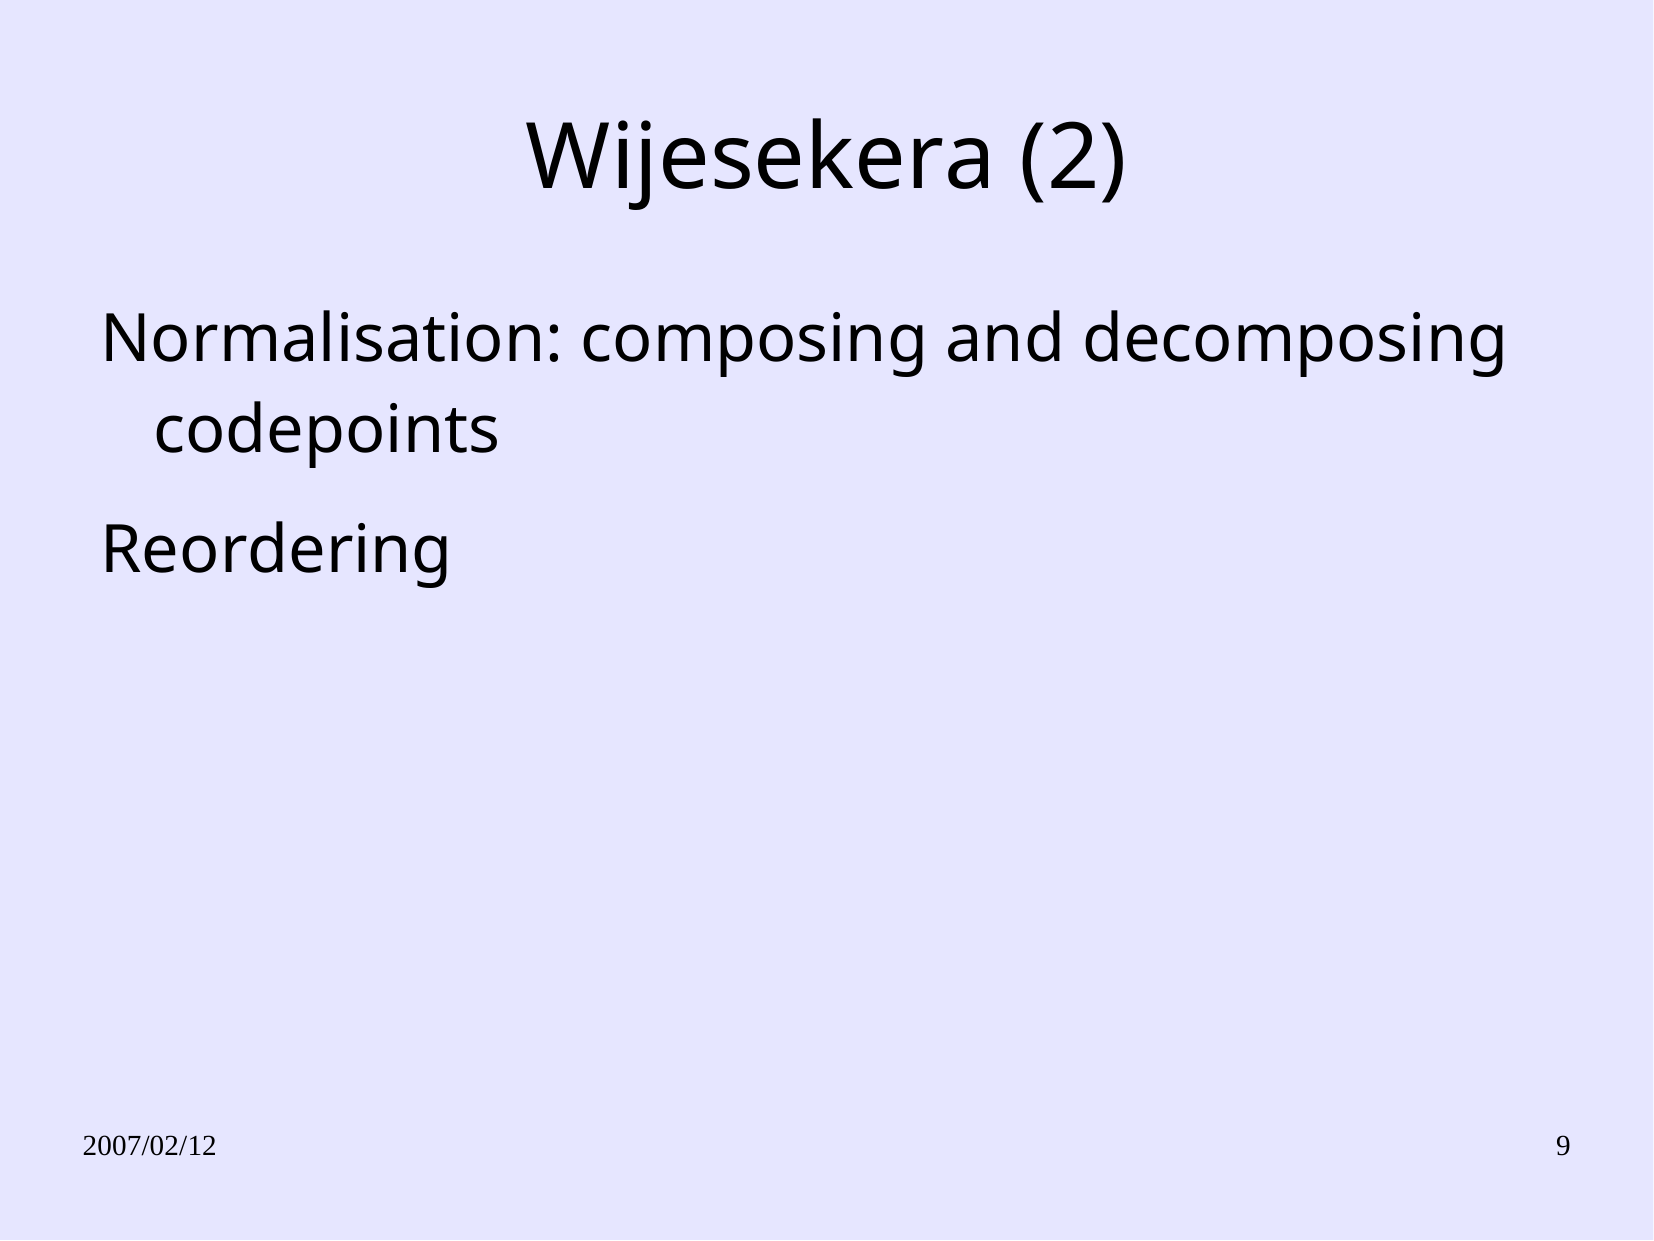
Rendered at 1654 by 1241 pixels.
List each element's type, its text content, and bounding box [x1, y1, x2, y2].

list Normalisation: composing and decomposing codepoints Reordering [82, 290, 1571, 1094]
title Wijesekera (2) [82, 56, 1571, 250]
